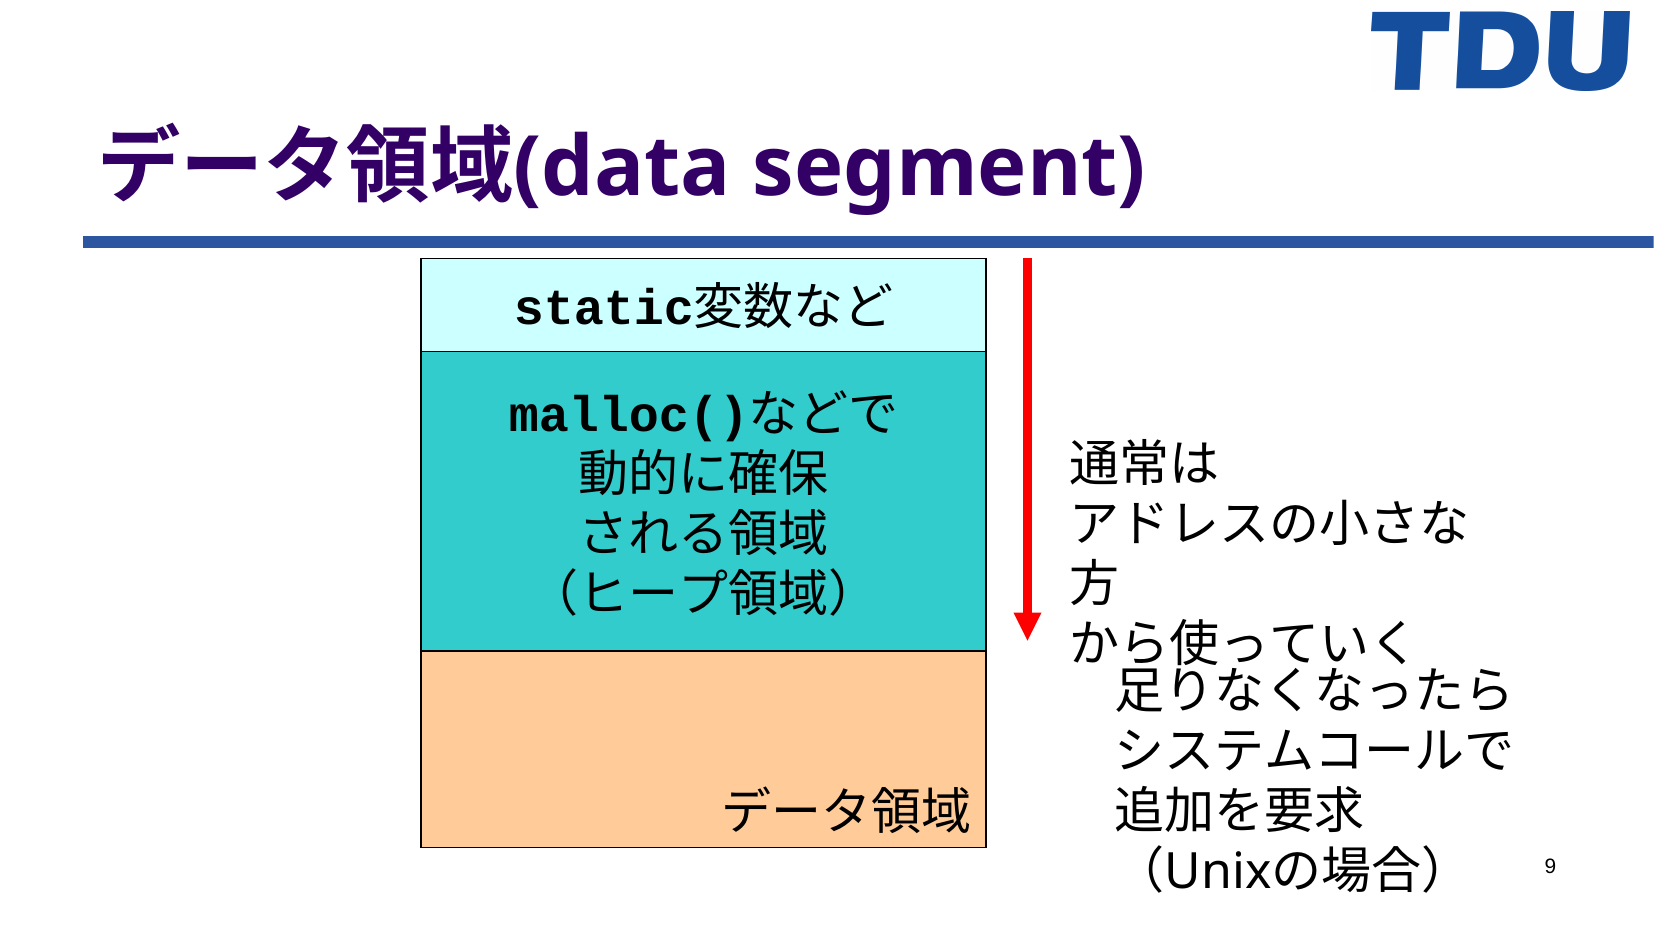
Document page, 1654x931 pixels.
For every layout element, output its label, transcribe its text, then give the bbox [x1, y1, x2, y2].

text_box static変数など [421, 258, 987, 351]
text_box データ領域 [421, 652, 987, 848]
picture [1371, 11, 1630, 91]
title データ領域(data segment) [82, 51, 1571, 228]
text_box malloc()などで 動的に確保 される領域 （ヒープ領域） [421, 351, 987, 652]
text_box 足りなくなったら システムコールで 追加を要求 （Unixの場合） [1100, 651, 1530, 907]
text_box 通常は アドレスの小さな方 から使っていく [1055, 423, 1524, 680]
